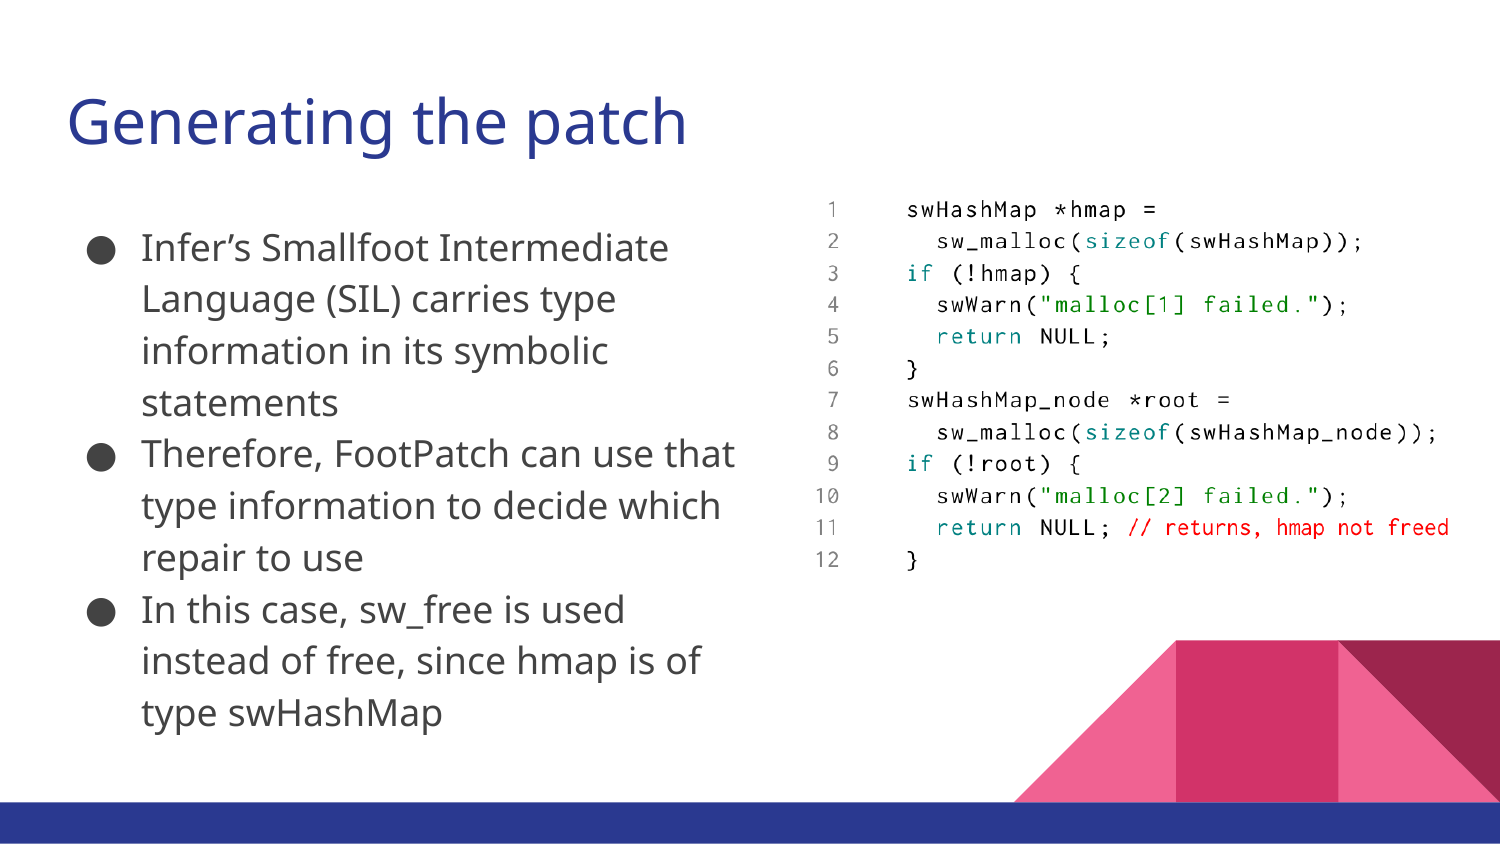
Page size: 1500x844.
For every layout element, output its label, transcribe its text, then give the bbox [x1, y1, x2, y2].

picture [805, 166, 1486, 589]
list Infer’s Smallfoot Intermediate Language (SIL) carries type information in its symbolic statements Therefore, FootPatch can use that type information to decide which repair to use In this case, sw_free is used instead of free, since hmap is of type swHashMap [51, 201, 765, 750]
title Generating the patch [51, 67, 1449, 167]
